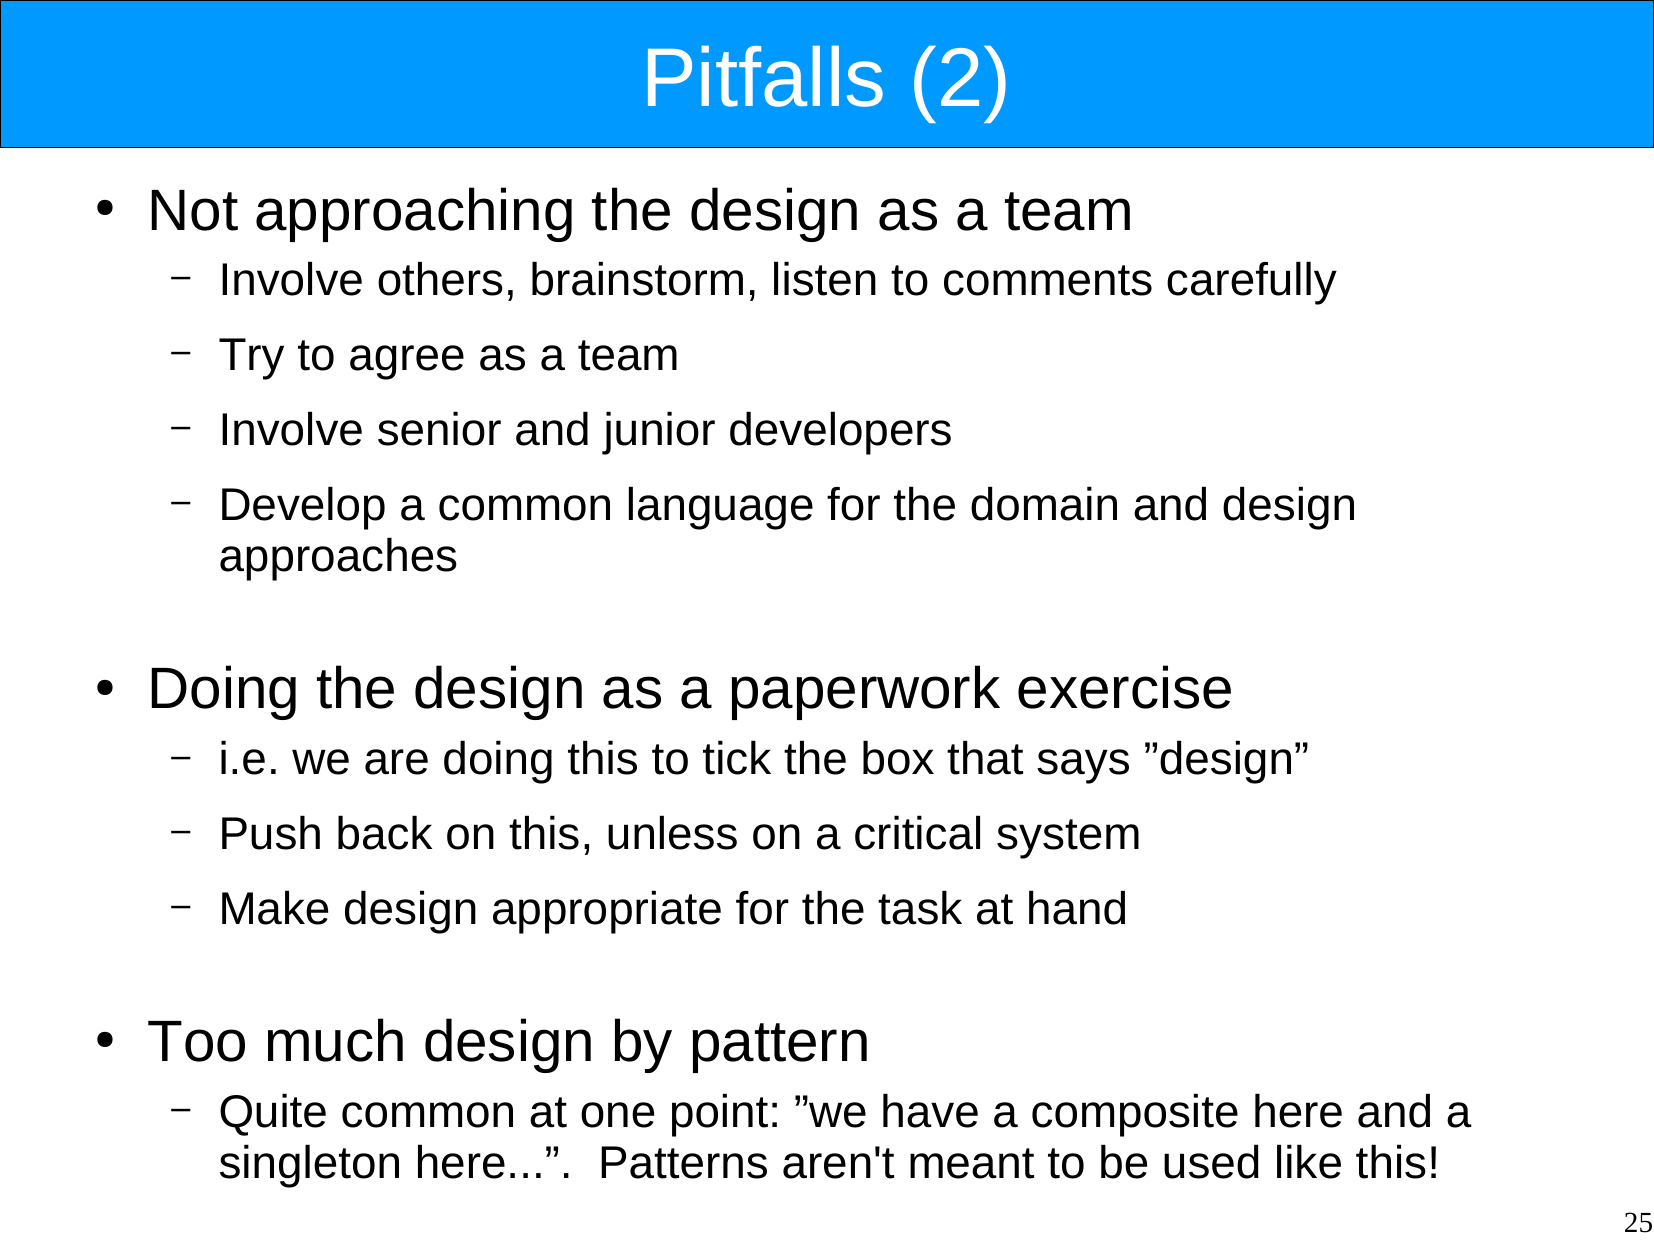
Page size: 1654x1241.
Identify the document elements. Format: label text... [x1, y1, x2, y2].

list Not approaching the design as a team Involve others, brainstorm, listen to comments carefully Try to agree as a team Involve senior and junior developers Develop a common language for the domain and design approaches Doing the design as a paperwork exercise i.e. we are doing this to tick the box that says ”design” Push back on this, unless on a critical system Make design appropriate for the task at hand Too much design by pattern Quite common at one point: ”we have a composite here and a singleton here...”. Patterns aren't meant to be used like this! [76, 177, 1565, 1196]
title Pitfalls (2) [82, 21, 1571, 135]
